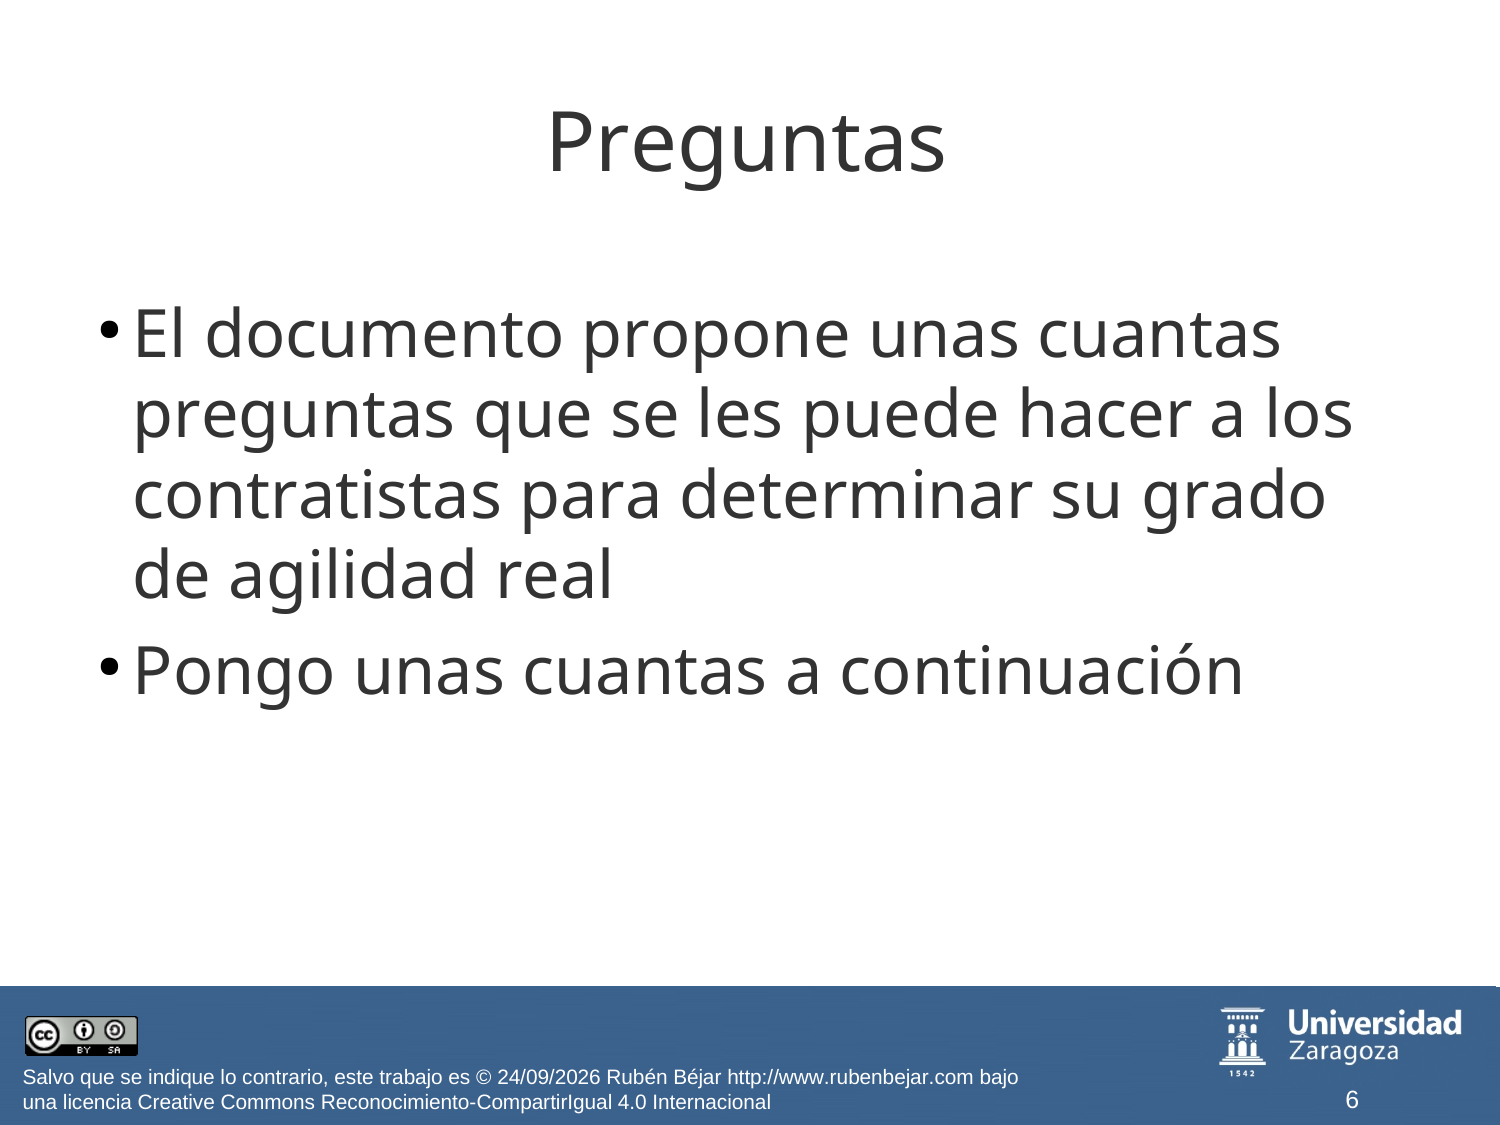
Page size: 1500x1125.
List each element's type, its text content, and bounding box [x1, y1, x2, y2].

picture [0, 986, 1500, 1125]
title Preguntas [74, 20, 1420, 257]
list El documento propone unas cuantas preguntas que se les puede hacer a los contratistas para determinar su grado de agilidad real Pongo unas cuantas a continuación [82, 283, 1418, 957]
